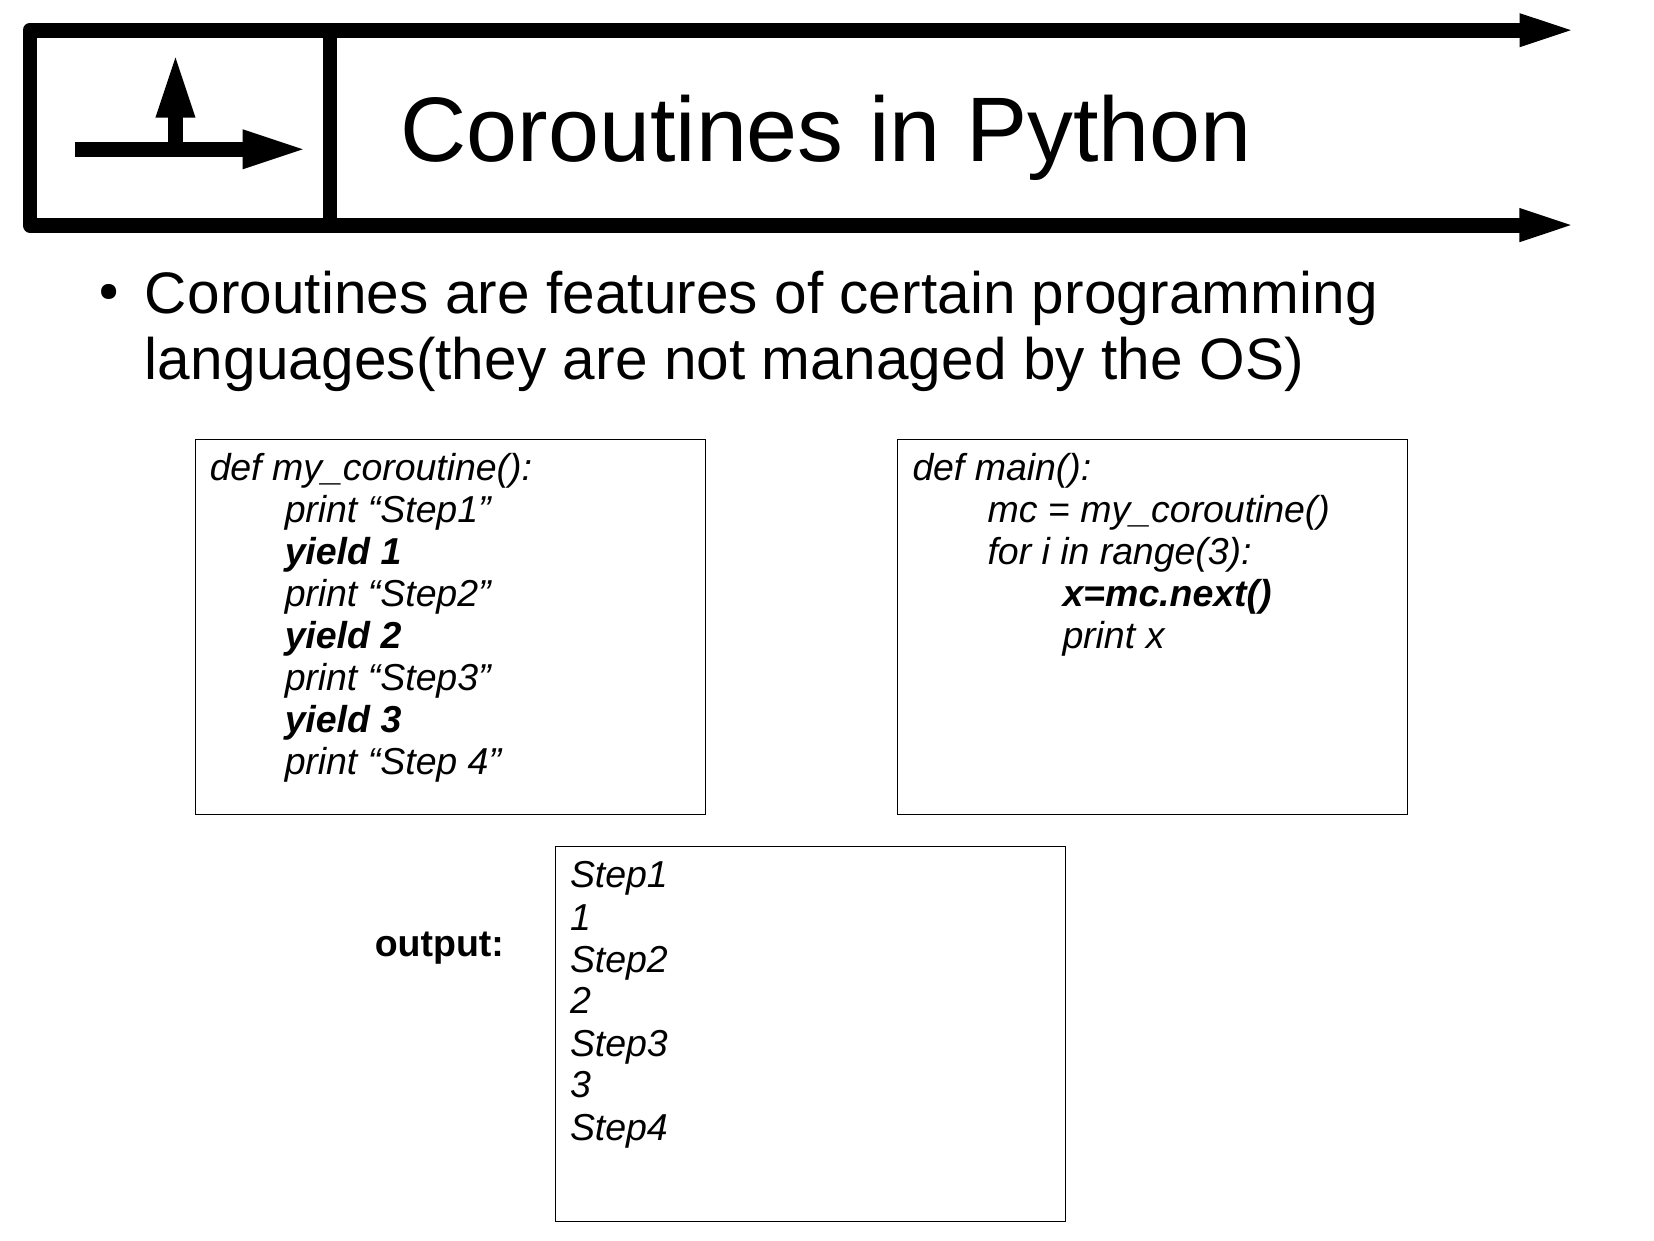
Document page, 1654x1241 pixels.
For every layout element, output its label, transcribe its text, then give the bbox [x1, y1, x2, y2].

text_box Step1 1 Step2 2 Step3 3 Step4 [555, 846, 1066, 1222]
text_box def my_coroutine(): print “Step1” yield 1 print “Step2” yield 2 print “Step3” yield 3 print “Step 4” [195, 439, 706, 815]
text_box def main(): mc = my_coroutine() for i in range(3): x=mc.next() print x [897, 439, 1408, 815]
title Coroutines in Python [337, 31, 1571, 224]
list Coroutines are features of certain programming languages(they are not managed by the OS) [82, 260, 1546, 436]
text_box output: [360, 915, 520, 974]
title Coroutines in Python [82, 38, 323, 218]
